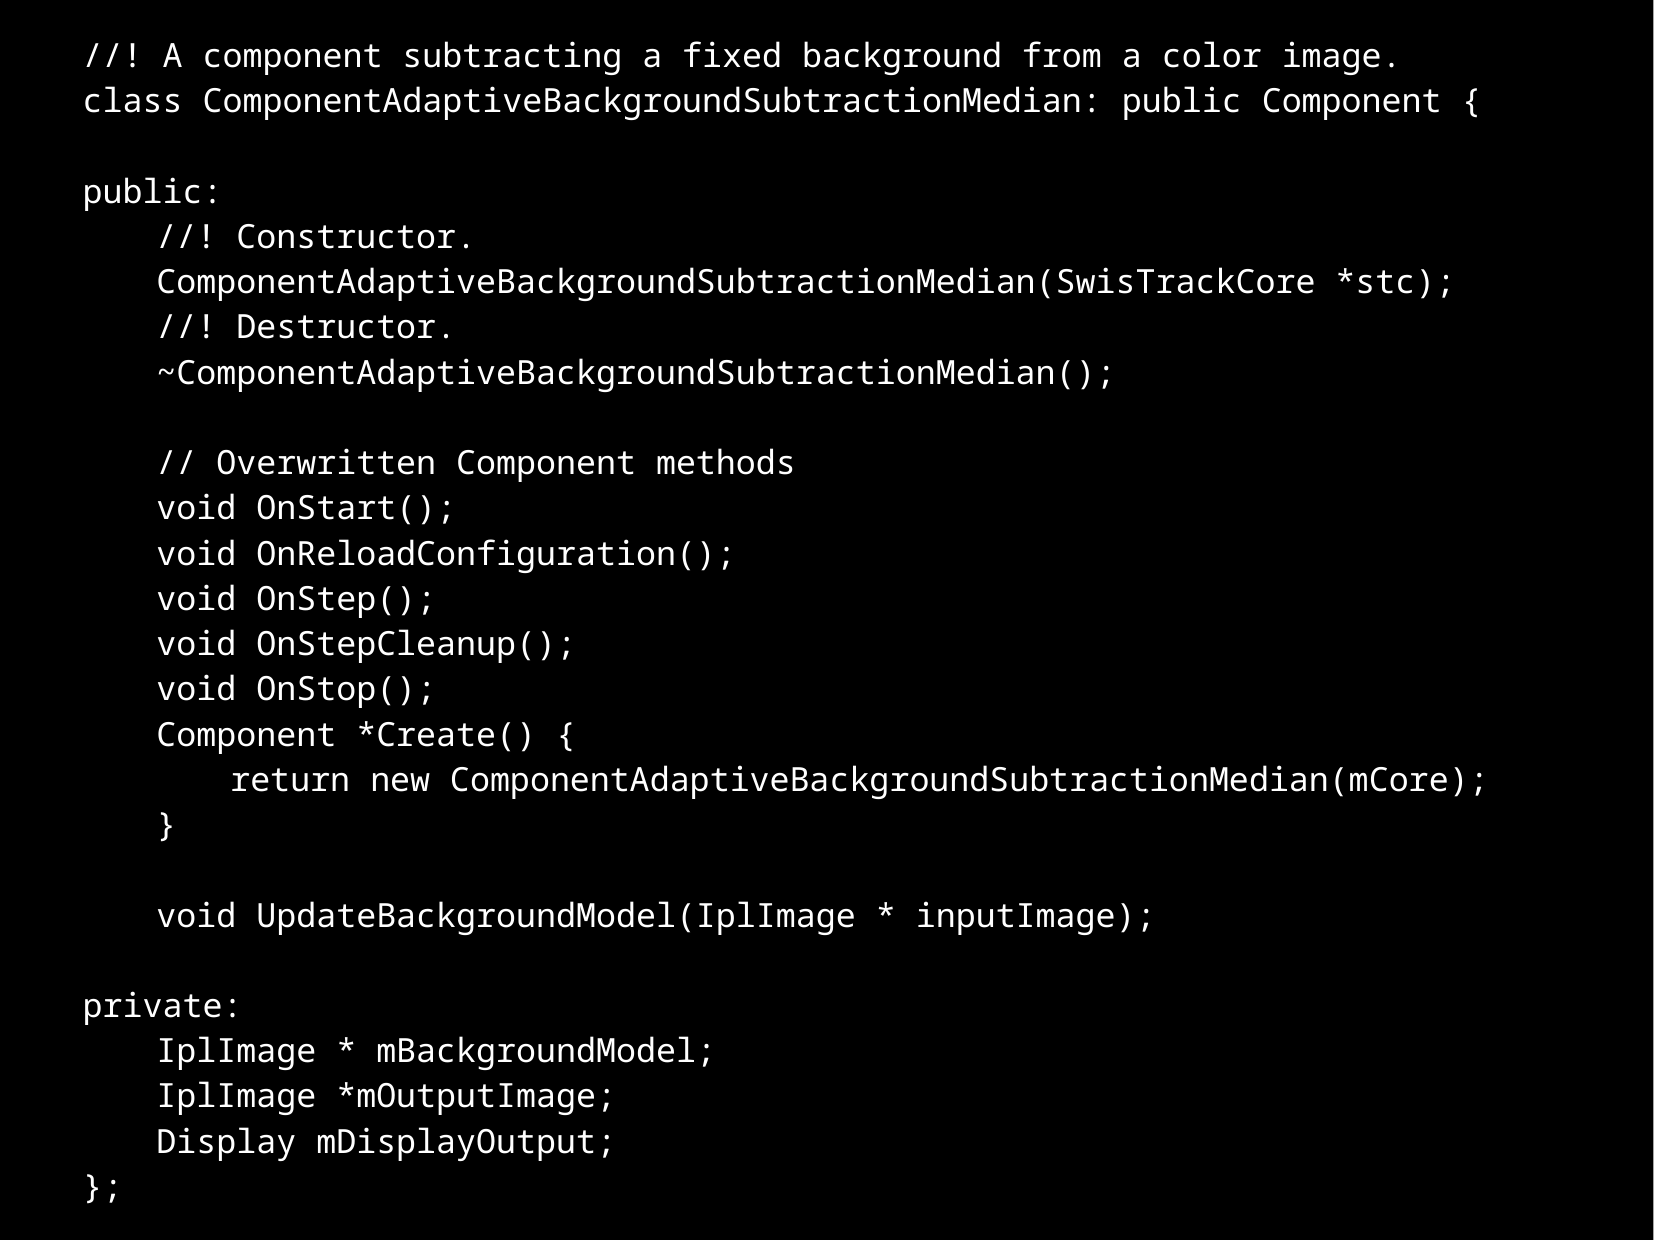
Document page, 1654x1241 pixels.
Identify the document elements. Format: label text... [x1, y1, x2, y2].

subtitle //! A component subtracting a fixed background from a color image. class ComponentAdaptiveBackgroundSubtractionMedian: public Component { public: //! Constructor. ComponentAdaptiveBackgroundSubtractionMedian(SwisTrackCore *stc); //! Destructor. ~ComponentAdaptiveBackgroundSubtractionMedian(); // Overwritten Component methods void OnStart(); void OnReloadConfiguration(); void OnStep(); void OnStepCleanup(); void OnStop(); Component *Create() { return new ComponentAdaptiveBackgroundSubtractionMedian(mCore); } void UpdateBackgroundModel(IplImage * inputImage); private: IplImage * mBackgroundModel; IplImage *mOutputImage; Display mDisplayOutput; }; [82, 116, 1571, 1124]
